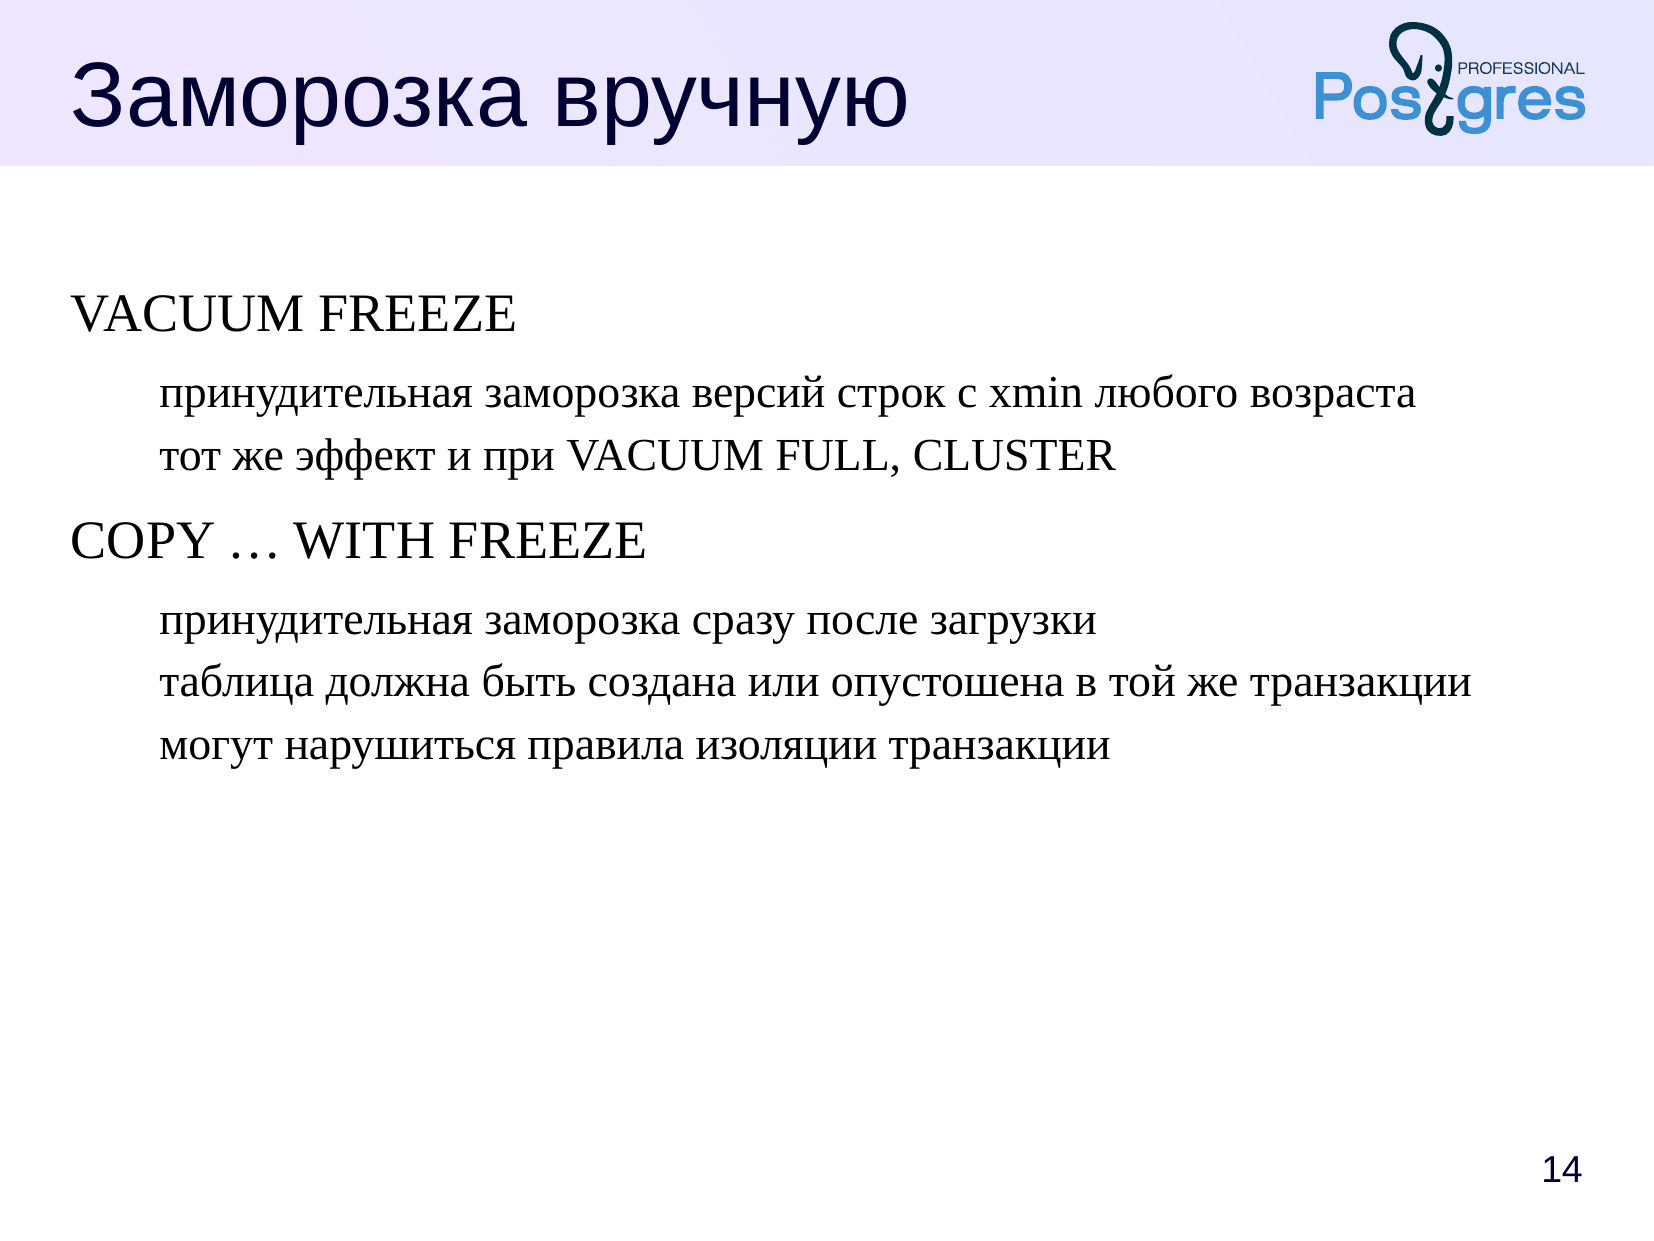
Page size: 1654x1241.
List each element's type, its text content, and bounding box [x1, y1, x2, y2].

list VACUUM FREEZE принудительная заморозка версий строк с xmin любого возраста тот же эффект и при VACUUM FULL, CLUSTER COPY … WITH FREEZE принудительная заморозка сразу после загрузки таблица должна быть создана или опустошена в той же транзакции могут нарушиться правила изоляции транзакции [70, 283, 1583, 1141]
title Заморозка вручную [70, 43, 1241, 147]
